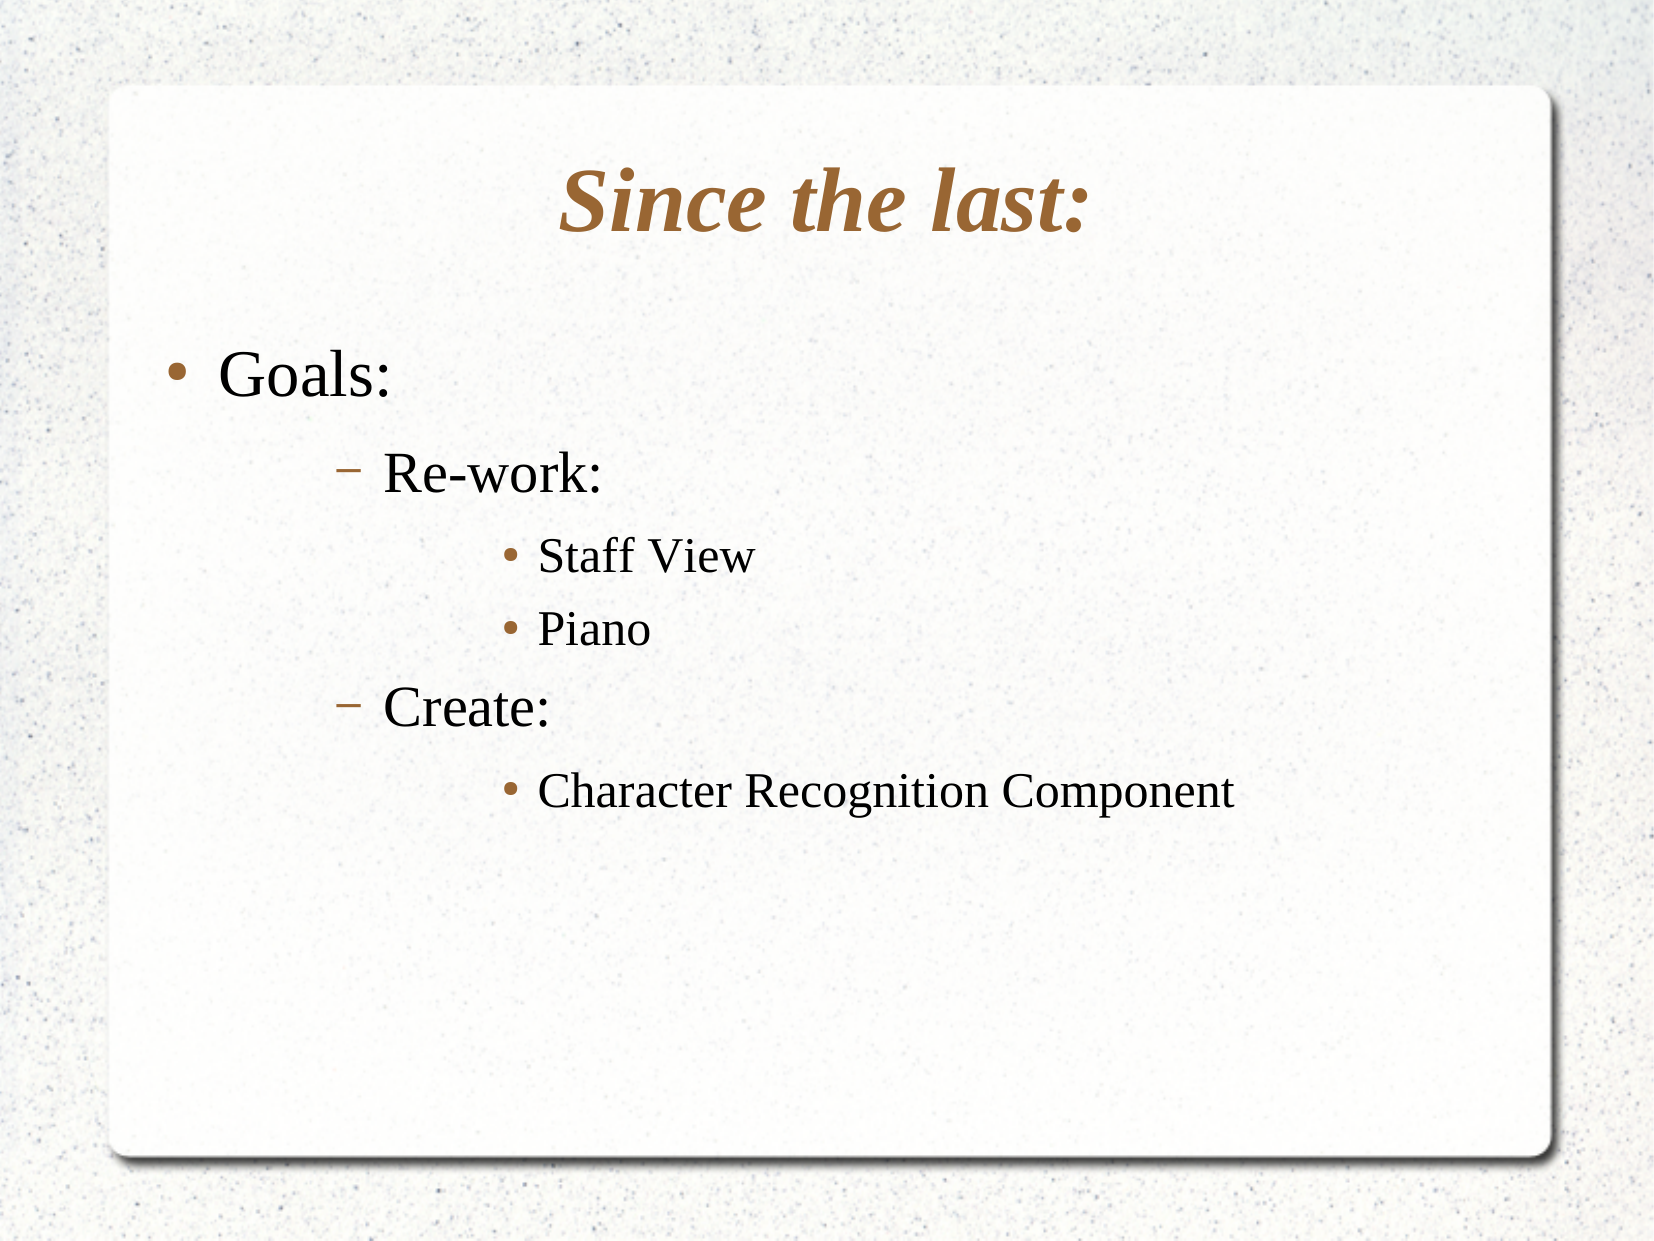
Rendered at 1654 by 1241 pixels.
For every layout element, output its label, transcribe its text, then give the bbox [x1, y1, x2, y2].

title Since the last: [118, 104, 1536, 297]
picture [0, 0, 1654, 1241]
list Goals: Re-work: Staff View Piano Create: Character Recognition Component [147, 336, 1506, 1141]
